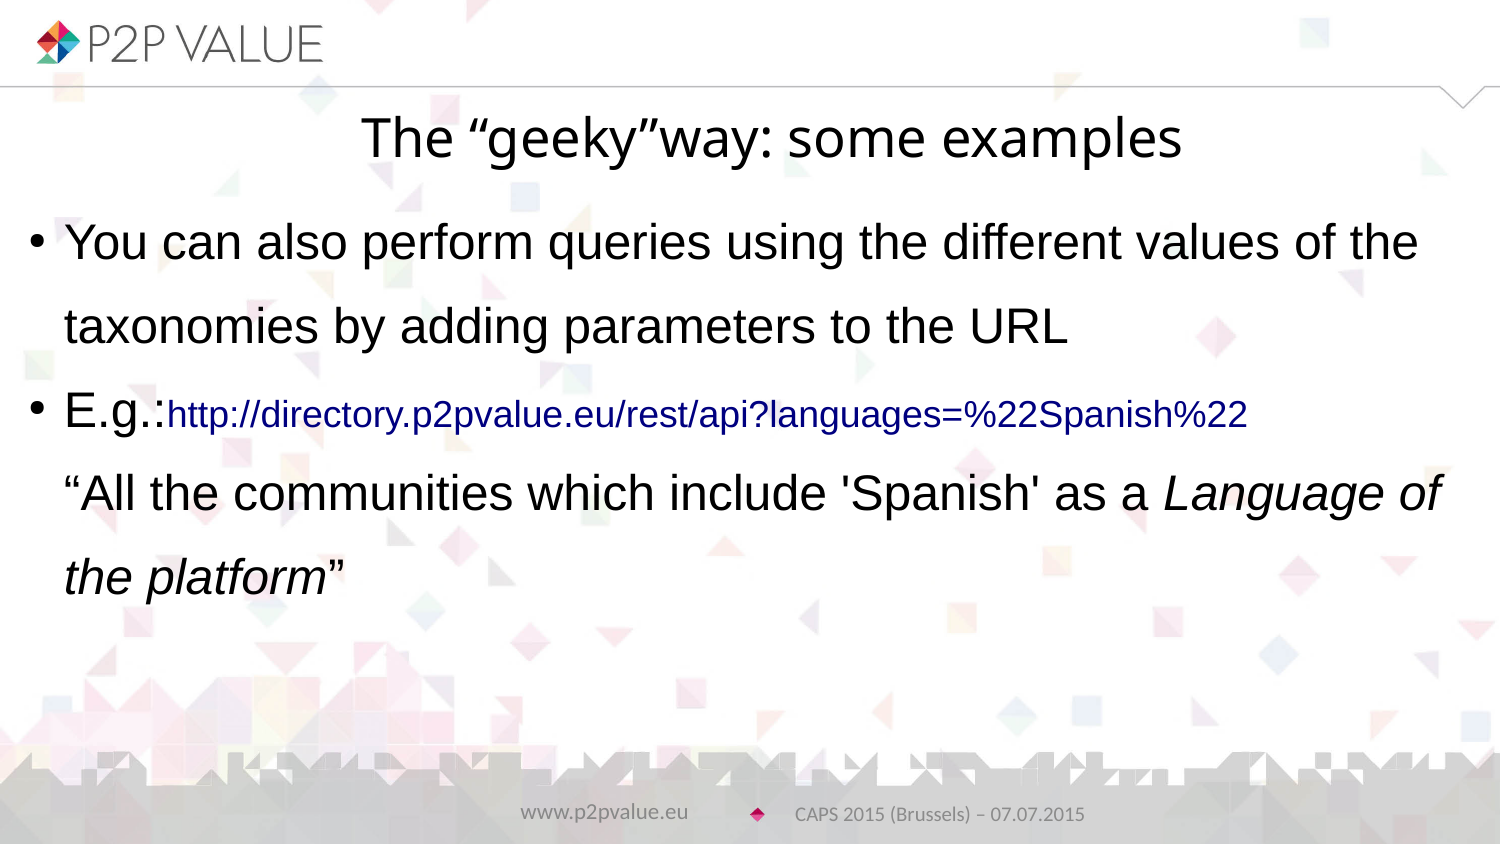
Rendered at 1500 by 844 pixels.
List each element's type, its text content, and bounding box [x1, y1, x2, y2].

text_box CAPS 2015 (Brussels) – 07.07.2015 [781, 790, 1474, 836]
subtitle You can also perform queries using the different values of the taxonomies by adding parameters to the URL E.g.:http://directory.p2pvalue.eu/rest/api?languages=%22Spanish%22 “All the communities which include 'Spanish' as a Language of the platform” [15, 180, 1496, 736]
text_box www.p2pvalue.eu [514, 790, 733, 830]
picture [0, 0, 1500, 844]
title The “geeky”way: some examples [105, 92, 1441, 180]
